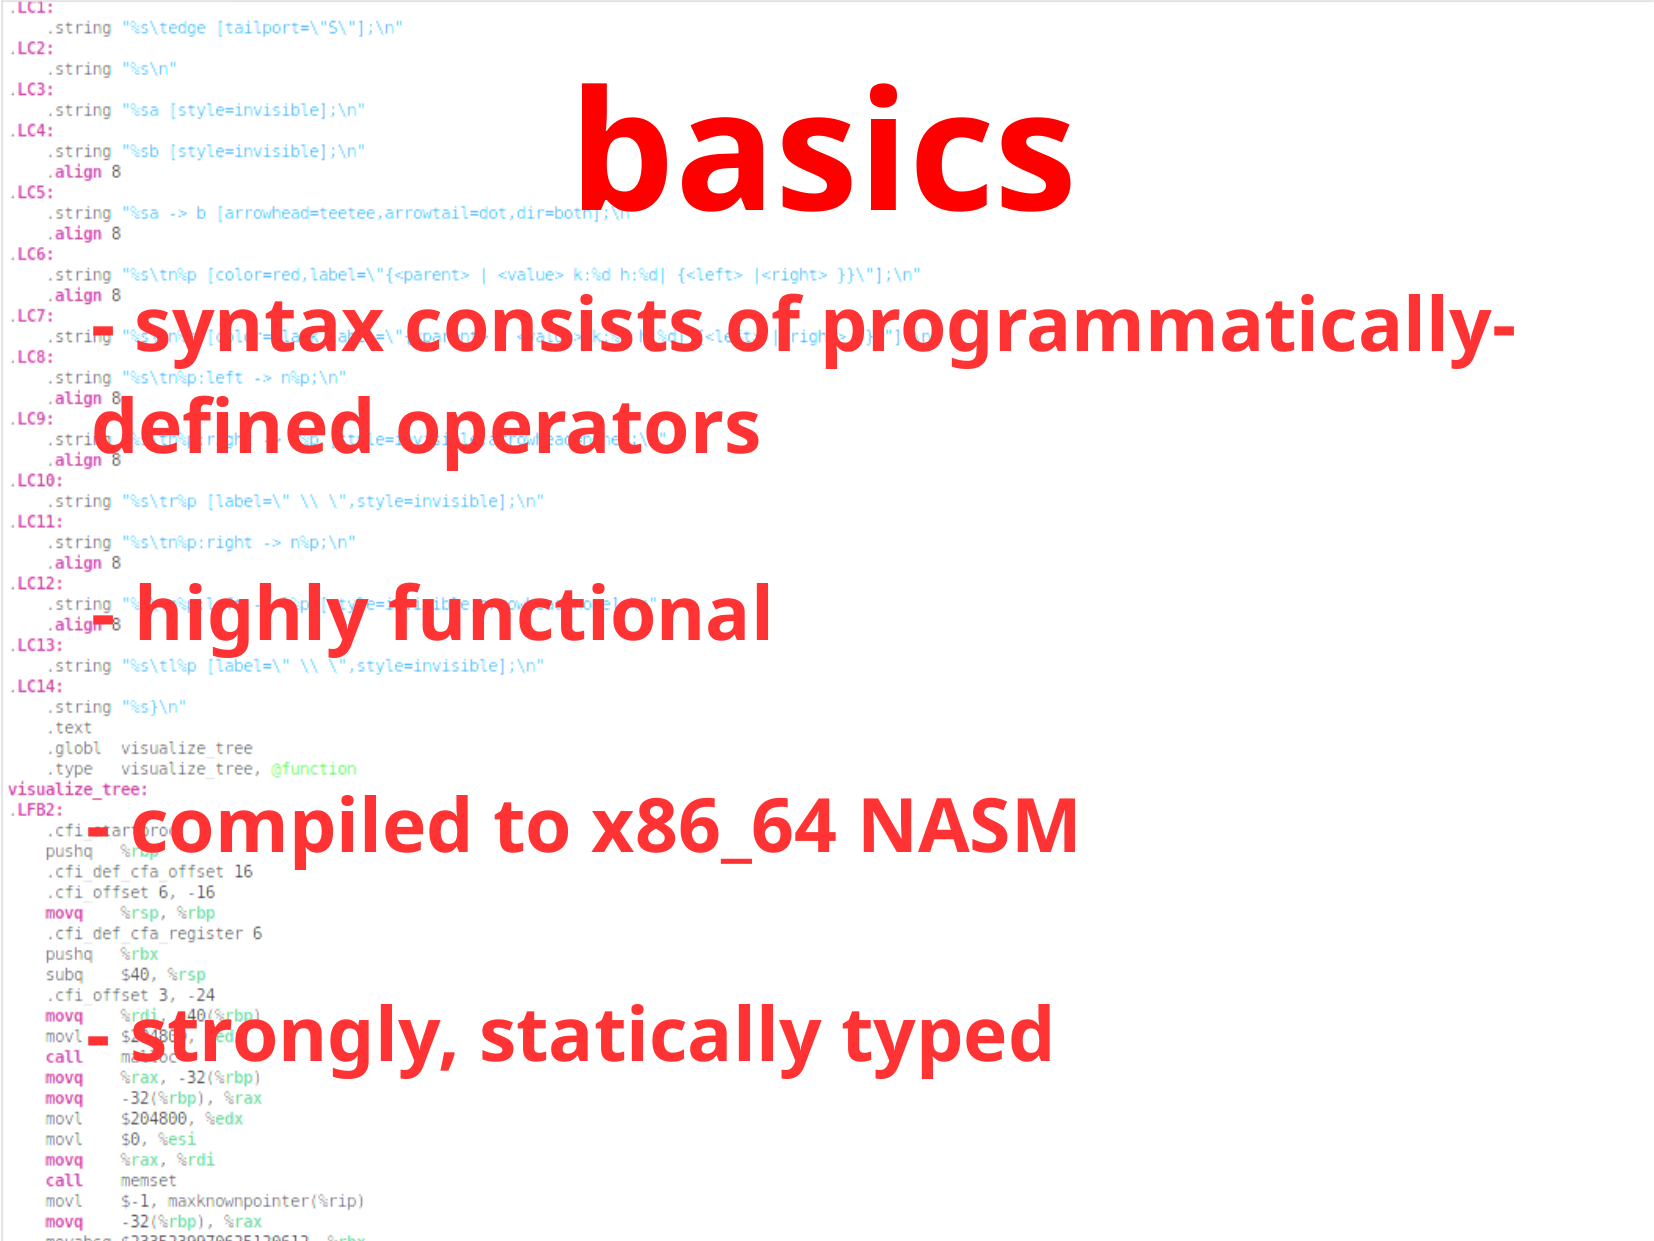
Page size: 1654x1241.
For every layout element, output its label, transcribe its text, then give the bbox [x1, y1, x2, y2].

text_box - compiled to x86_64 NASM [72, 765, 1216, 884]
text_box basics [555, 25, 1141, 263]
text_box - highly functional [76, 552, 841, 672]
text_box - syntax consists of programmatically-defined operators [76, 263, 1606, 486]
text_box - strongly, statically typed [71, 973, 1336, 1093]
picture [0, 0, 1654, 1241]
